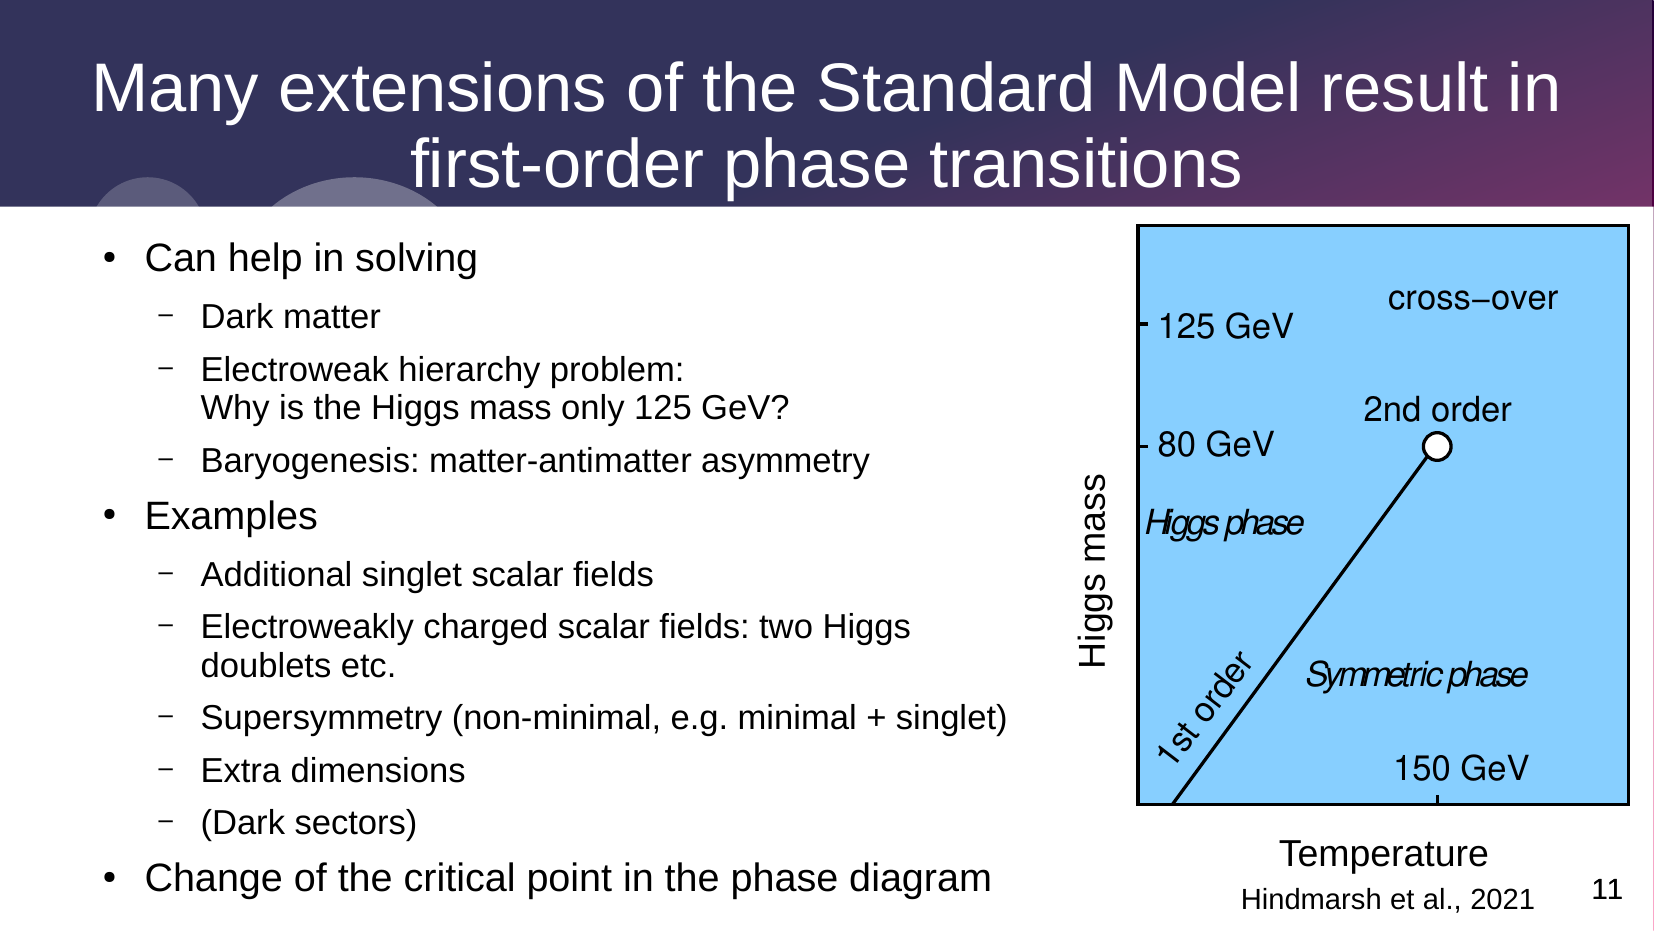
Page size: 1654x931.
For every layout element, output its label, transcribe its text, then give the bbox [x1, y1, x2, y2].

text_box Temperature [1275, 830, 1494, 875]
picture [1073, 223, 1631, 876]
list Can help in solving Dark matter Electroweak hierarchy problem: Why is the Higgs mass only 125 GeV? Baryogenesis: matter-antimatter asymmetry Examples Additional singlet scalar fields Electroweakly charged scalar fields: two Higgs doublets etc. Supersymmetry (non-minimal, e.g. minimal + singlet) Extra dimensions (Dark sectors) Change of the critical point in the phase diagram [88, 236, 1051, 901]
title Many extensions of the Standard Model result in first-order phase transitions [88, 44, 1565, 207]
text_box Hindmarsh et al., 2021 [1225, 875, 1551, 923]
text_box Higgs mass [1069, 462, 1115, 681]
